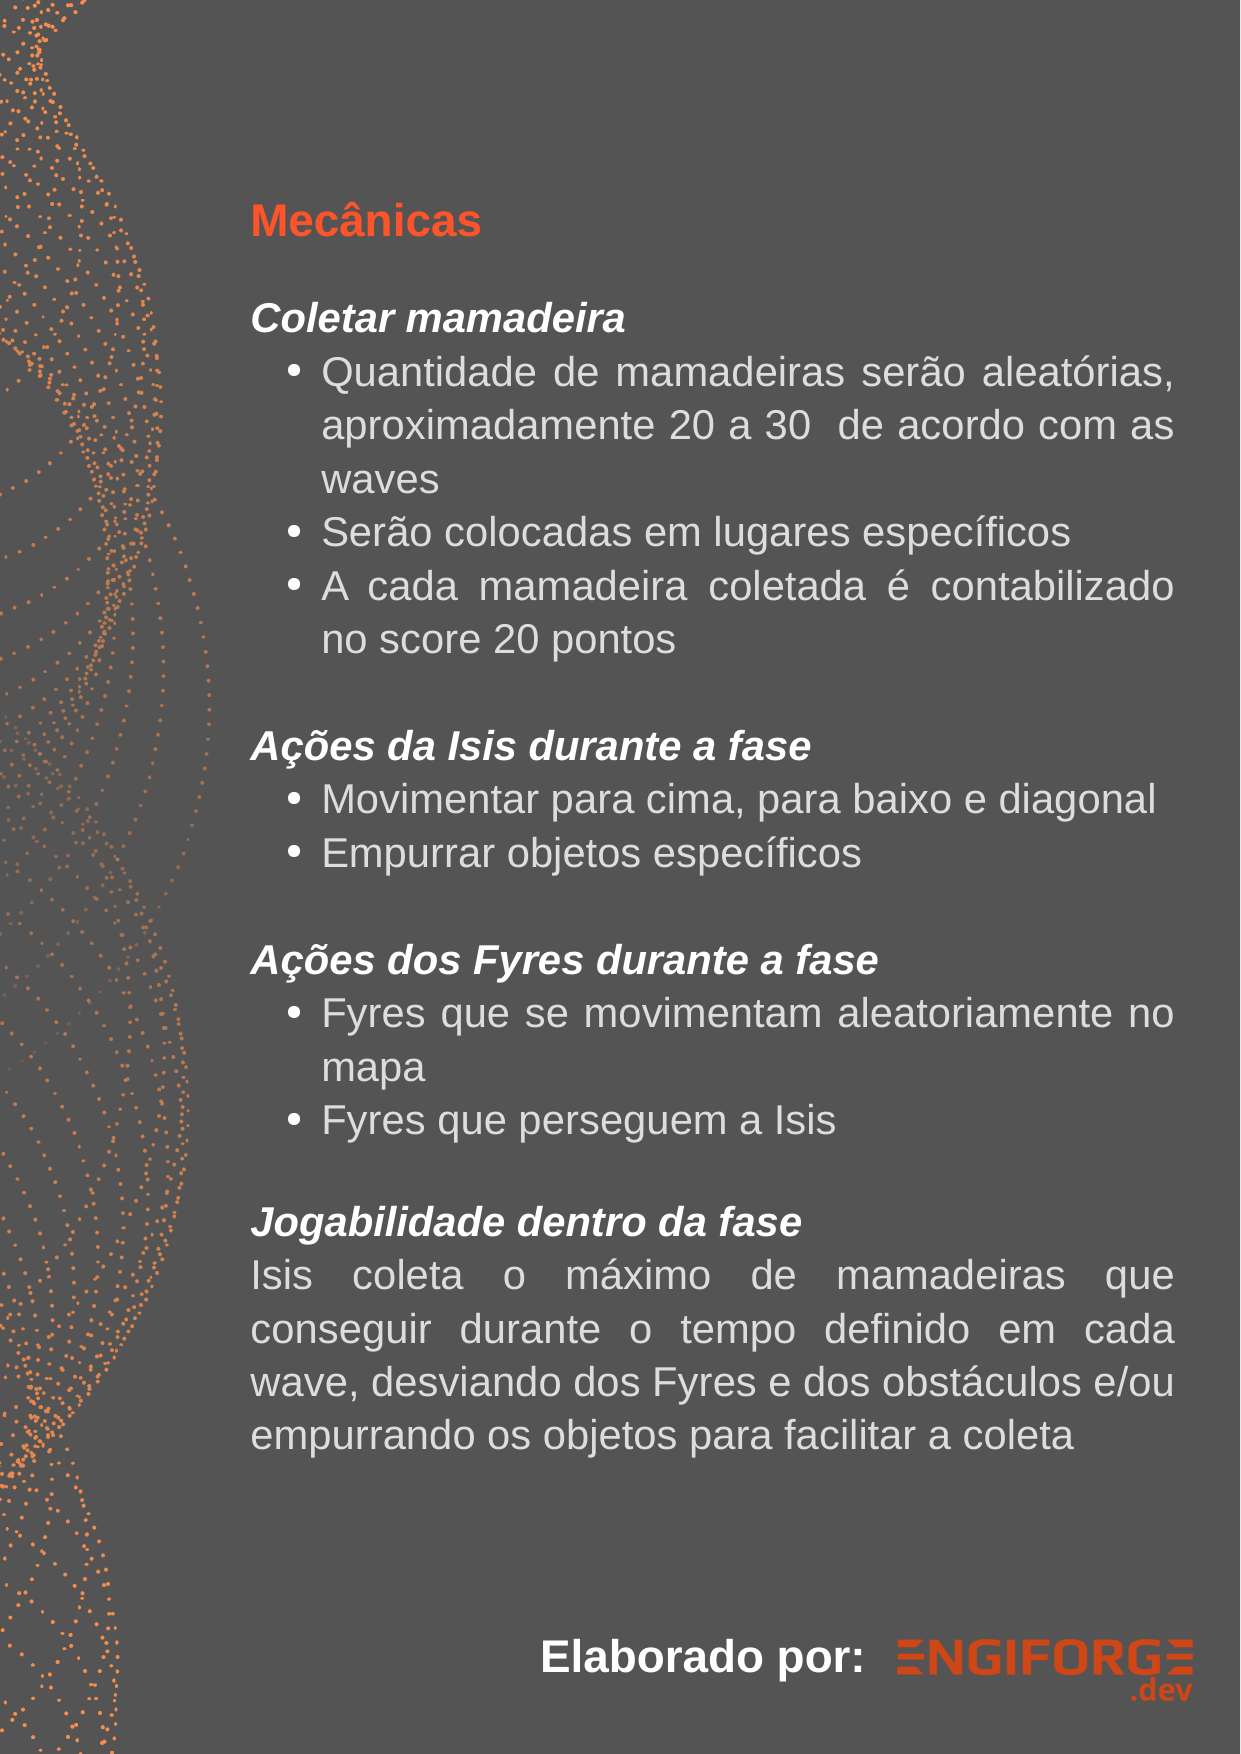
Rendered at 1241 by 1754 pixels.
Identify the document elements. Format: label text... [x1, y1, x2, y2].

picture [0, 0, 1241, 1754]
text_box Mecânicas Coletar mamadeira Quantidade de mamadeiras serão aleatórias, aproximadamente 20 a 30 de acordo com as waves Serão colocadas em lugares específicos A cada mamadeira coletada é contabilizado no score 20 pontos Ações da Isis durante a fase Movimentar para cima, para baixo e diagonal Empurrar objetos específicos Ações dos Fyres durante a fase Fyres que se movimentam aleatoriamente no mapa Fyres que perseguem a Isis Jogabilidade dentro da fase Isis coleta o máximo de mamadeiras que conseguir durante o tempo definido em cada wave, desviando dos Fyres e dos obstáculos e/ou empurrando os objetos para facilitar a coleta [235, 187, 1190, 1467]
text_box Elaborado por: [525, 1623, 940, 1742]
